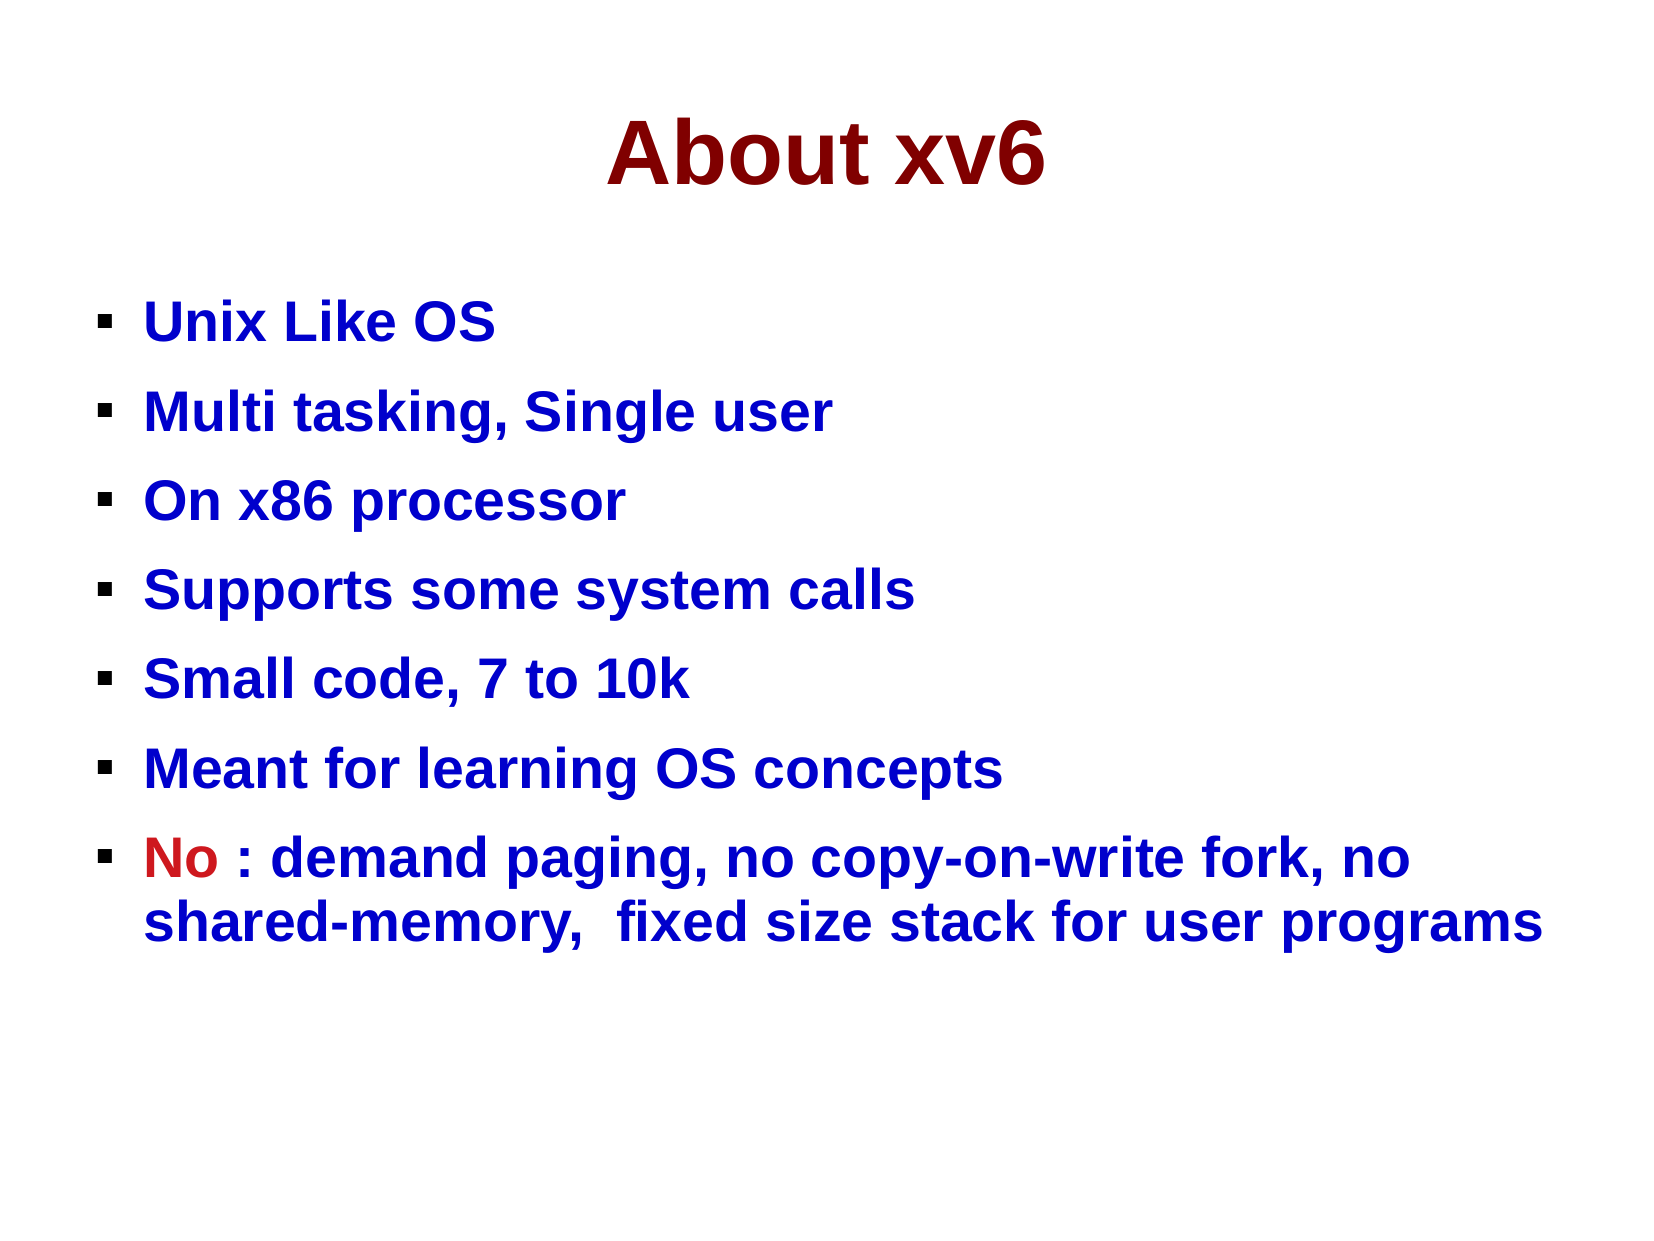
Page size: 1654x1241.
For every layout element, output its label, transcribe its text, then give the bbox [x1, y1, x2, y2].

title About xv6 [82, 49, 1571, 257]
list Unix Like OS Multi tasking, Single user On x86 processor Supports some system calls Small code, 7 to 10k Meant for learning OS concepts No : demand paging, no copy-on-write fork, no shared-memory, fixed size stack for user programs [82, 290, 1571, 1010]
